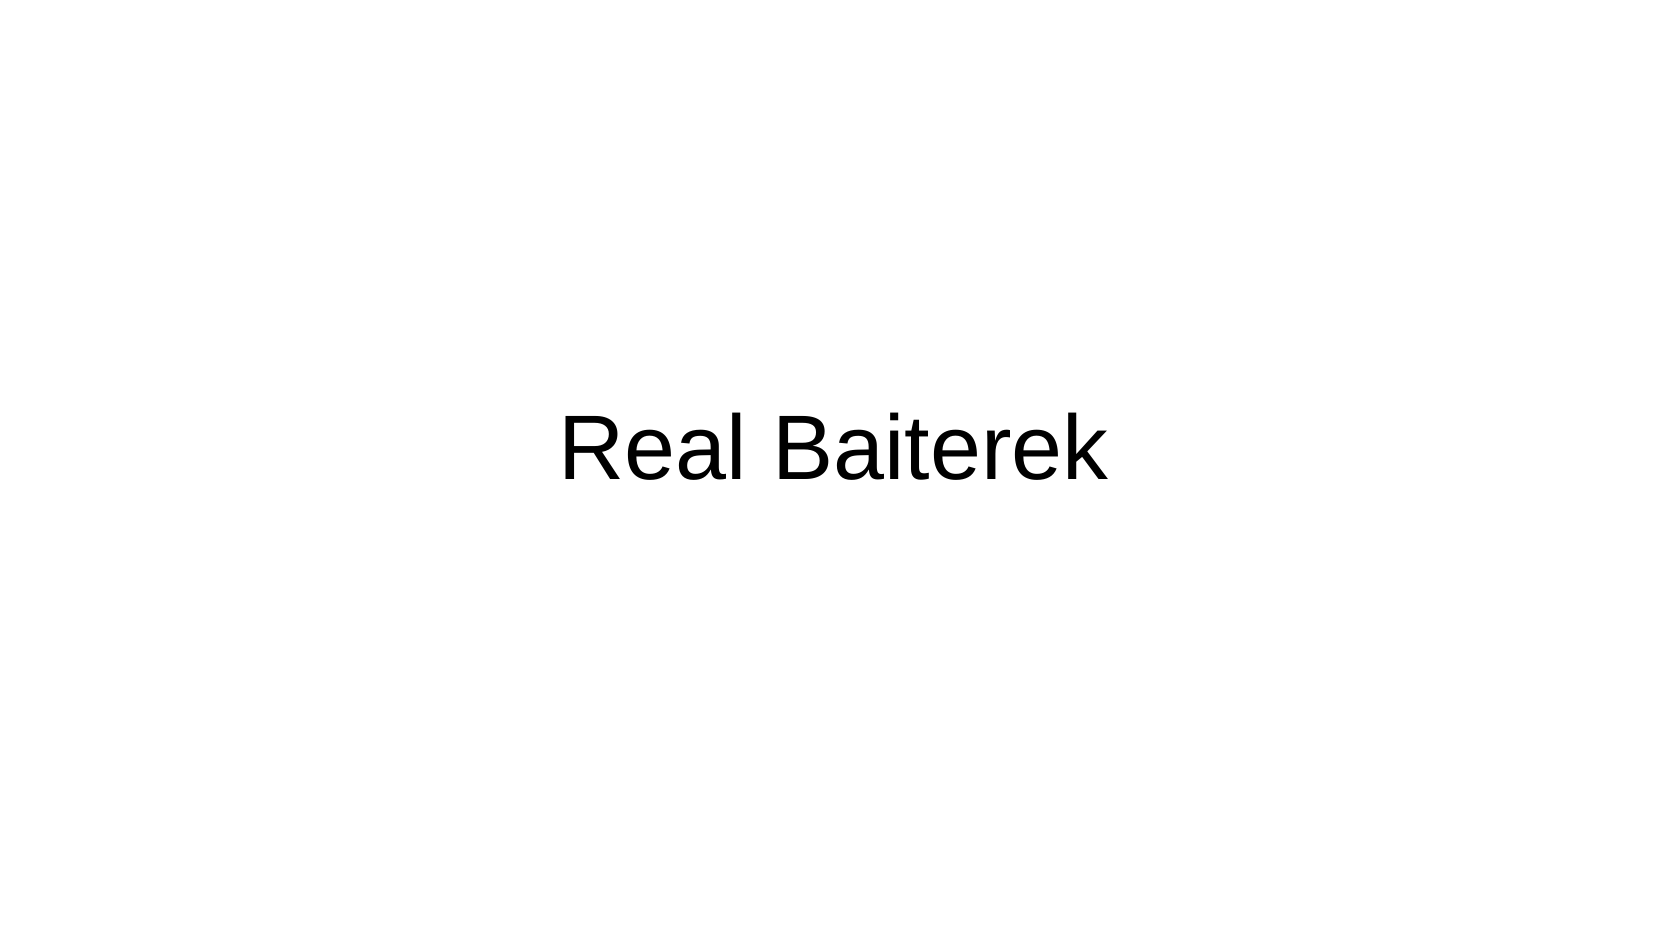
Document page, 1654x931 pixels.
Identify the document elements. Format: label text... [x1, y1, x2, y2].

title Real Baiterek [90, 369, 1579, 526]
